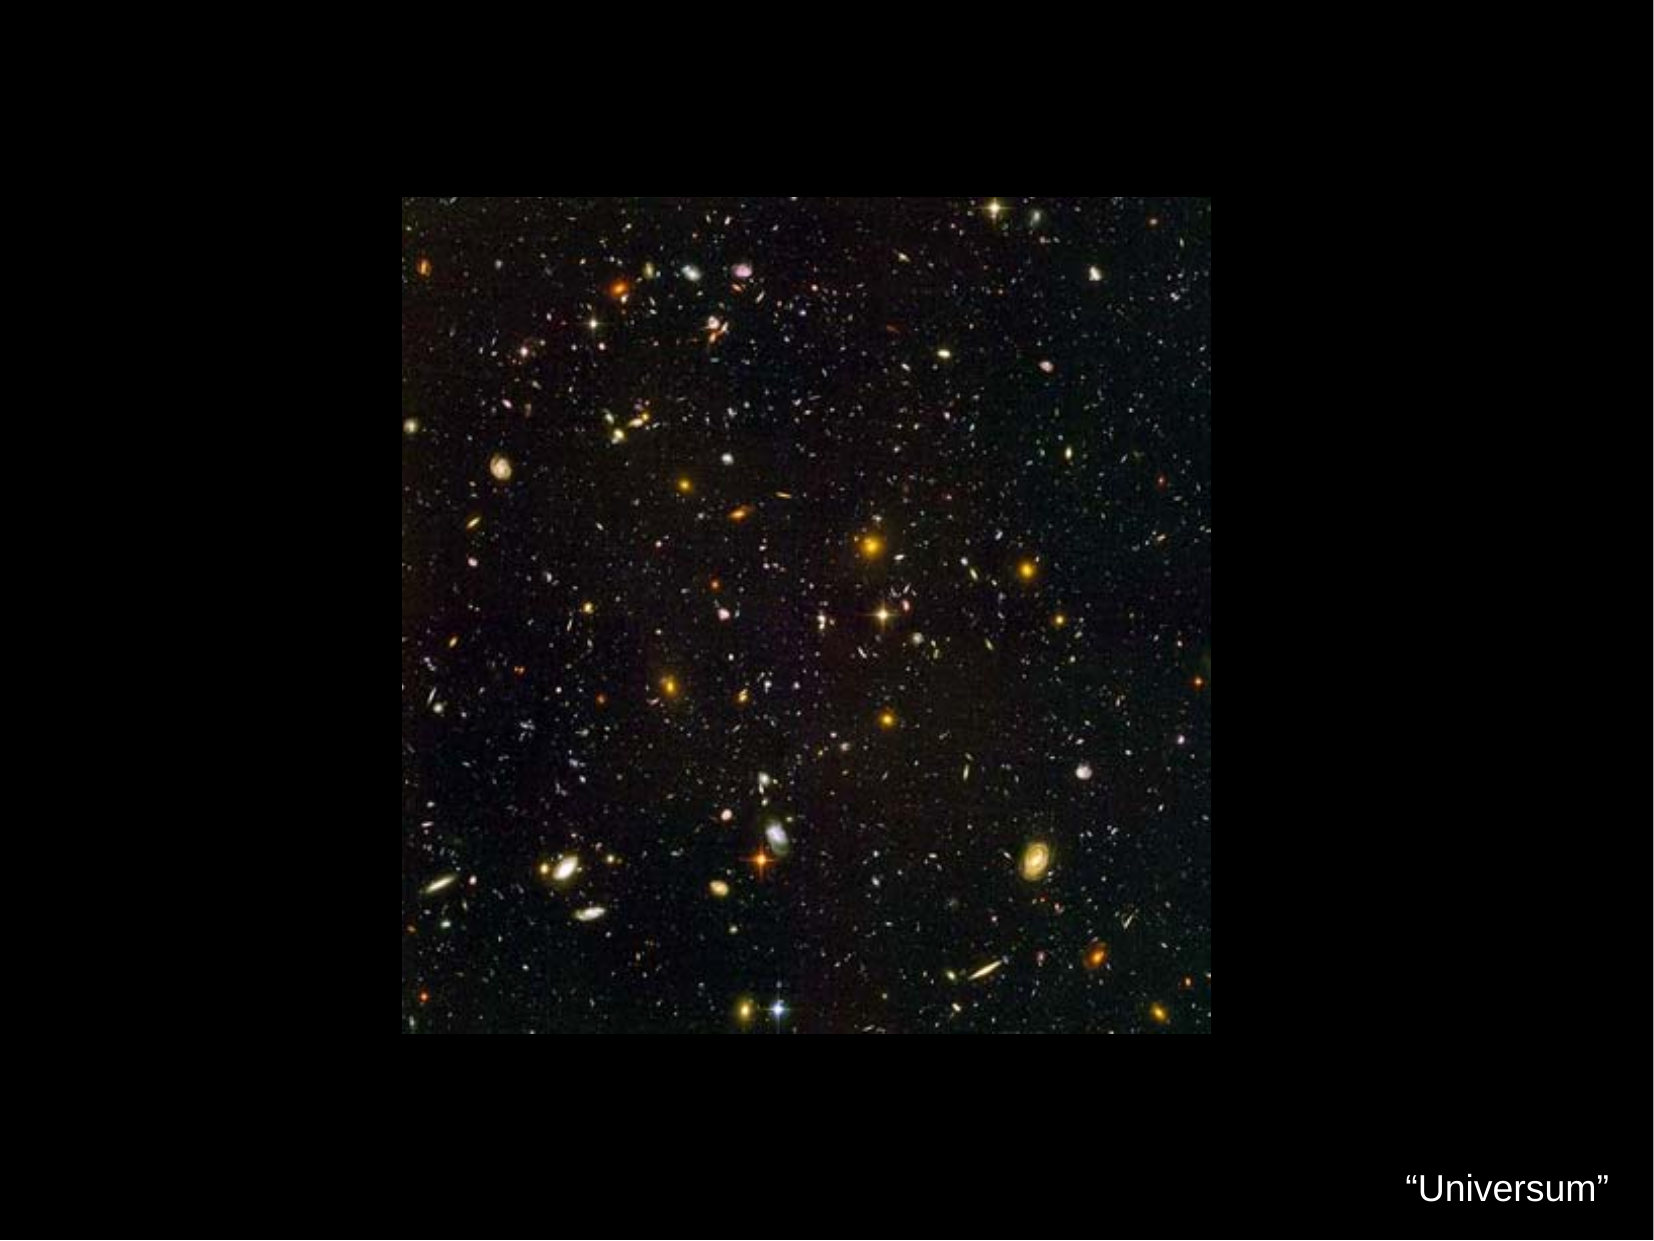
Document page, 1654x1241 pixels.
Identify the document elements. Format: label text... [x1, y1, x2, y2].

text_box “Universum” [0, 1163, 1624, 1221]
picture [402, 197, 1211, 1034]
